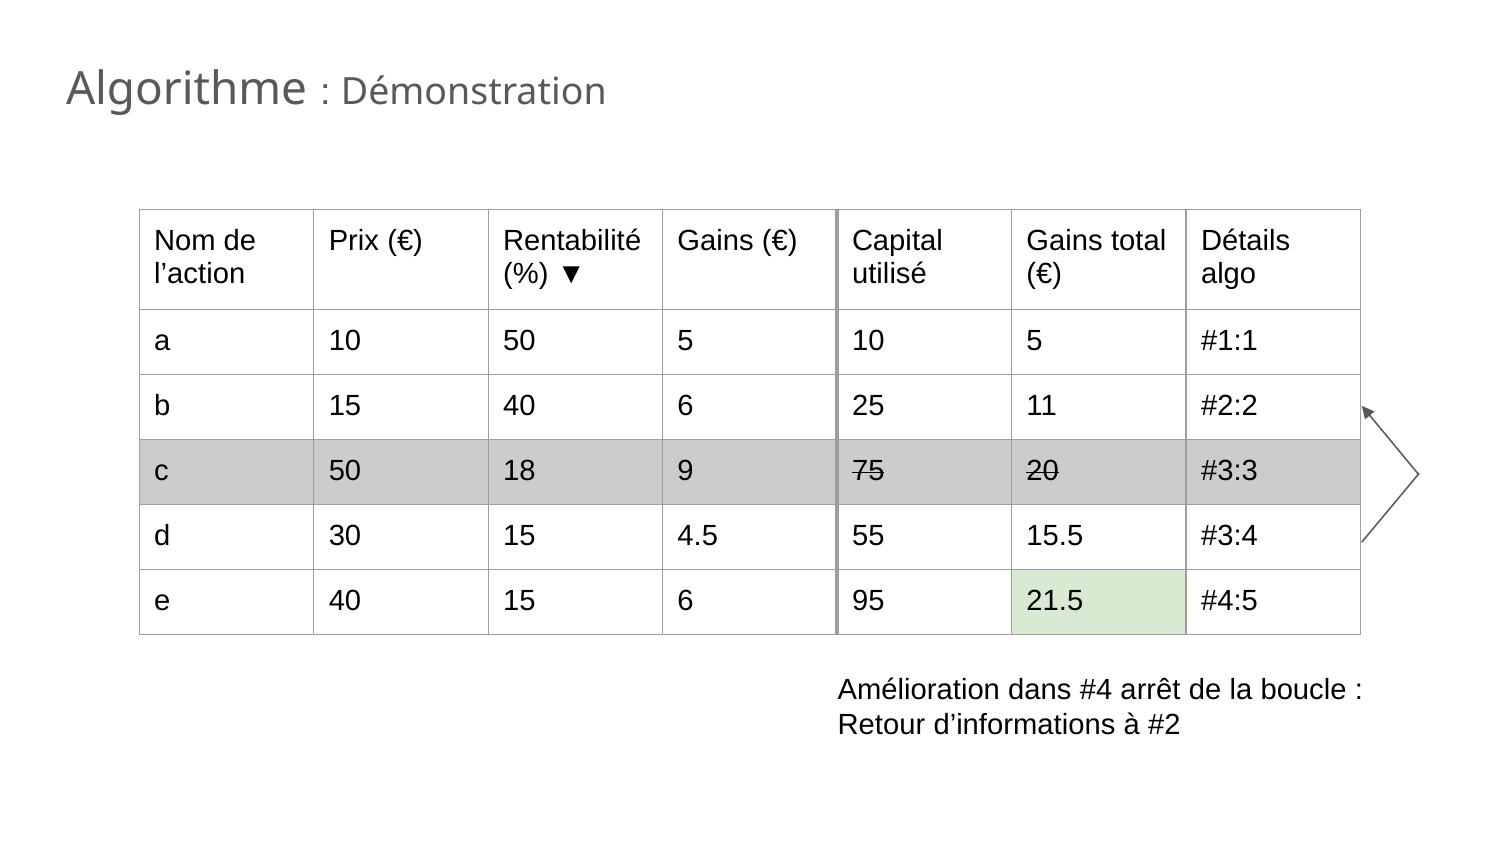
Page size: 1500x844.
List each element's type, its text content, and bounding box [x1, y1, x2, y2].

table_cell 10 [839, 310, 1011, 374]
table_cell #4:5 [1187, 570, 1360, 634]
table_cell 30 [314, 505, 488, 569]
table_header Rentabilité (%) ▼ [489, 210, 662, 309]
table_cell 10 [314, 310, 488, 374]
table_cell 25 [839, 375, 1011, 439]
table_cell #1:1 [1187, 310, 1360, 374]
table_cell 6 [663, 570, 835, 634]
table_cell 4.5 [663, 505, 835, 569]
table_cell #2:2 [1187, 375, 1360, 439]
table_cell 50 [489, 310, 662, 374]
table_cell 95 [839, 570, 1011, 634]
table_cell #3:4 [1187, 505, 1360, 569]
table_cell c [140, 440, 313, 504]
table_cell 5 [663, 310, 835, 374]
table_cell 5 [1012, 310, 1185, 374]
table_cell 15 [314, 375, 488, 439]
text_box Amélioration dans #4 arrêt de la boucle : Retour d’informations à #2 [822, 655, 1412, 756]
list Algorithme : Démonstration [51, 35, 1449, 129]
table_cell 75 [839, 440, 1011, 504]
table_cell 40 [314, 570, 488, 634]
table_cell 20 [1012, 440, 1185, 504]
table_cell 15 [489, 505, 662, 569]
table_cell 15 [489, 570, 662, 634]
table_cell 6 [663, 375, 835, 439]
table_cell 15.5 [1012, 505, 1185, 569]
table_cell 18 [489, 440, 662, 504]
table_cell 11 [1012, 375, 1185, 439]
table_header Prix (€) [314, 210, 488, 309]
table_header Capital utilisé [839, 210, 1011, 309]
table_header Détails algo [1187, 210, 1360, 309]
table_cell e [140, 570, 313, 634]
table_cell a [140, 310, 313, 374]
table_cell b [140, 375, 313, 439]
table_cell d [140, 505, 313, 569]
table_cell 9 [663, 440, 835, 504]
table_cell 55 [839, 505, 1011, 569]
table_cell 21.5 [1012, 570, 1185, 634]
table_header Nom de l’action [140, 210, 313, 309]
table_cell 50 [314, 440, 488, 504]
table_header Gains (€) [663, 210, 835, 309]
table_cell #3:3 [1187, 440, 1360, 504]
table_header Gains total (€) [1012, 210, 1185, 309]
table_cell 40 [489, 375, 662, 439]
